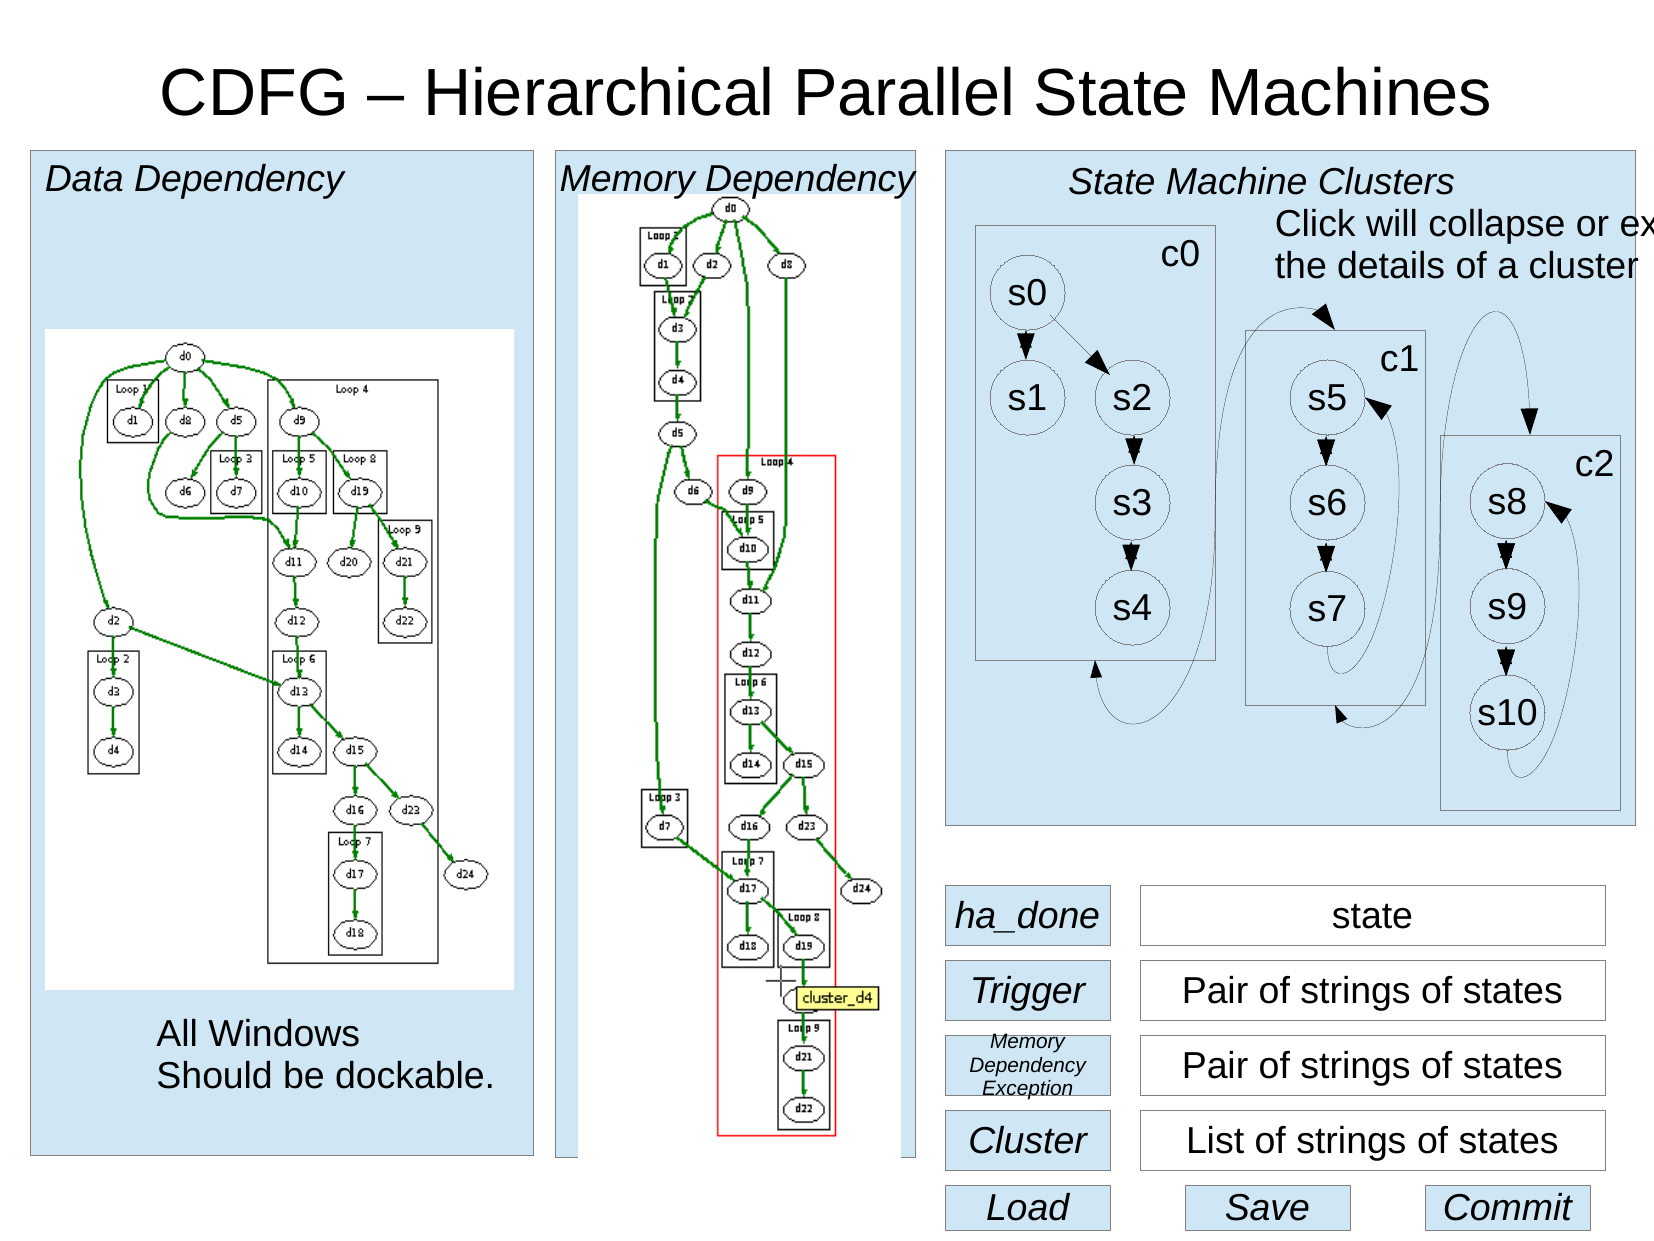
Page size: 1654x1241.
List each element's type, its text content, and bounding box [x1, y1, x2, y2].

text_box s6 [1290, 464, 1366, 541]
text_box Memory Dependency Exception [945, 1035, 1111, 1096]
text_box s10 [1469, 674, 1546, 750]
text_box state [1140, 885, 1606, 946]
text_box Click will collapse or expand the details of a cluster [1260, 195, 1654, 294]
text_box Pair of strings of states [1140, 1035, 1606, 1096]
text_box s0 [990, 255, 1066, 331]
title CDFG – Hierarchical Parallel State Machines [82, 49, 1571, 136]
text_box Commit [1425, 1185, 1591, 1231]
text_box [901, 207, 916, 1158]
text_box Cluster [945, 1110, 1111, 1171]
text_box Load [945, 1185, 1111, 1231]
text_box All Windows Should be dockable. [141, 1005, 511, 1111]
text_box s2 [1095, 360, 1171, 436]
text_box State Machine Clusters [1053, 153, 1471, 211]
text_box c0 [1145, 225, 1216, 282]
text_box c1 [1365, 330, 1435, 387]
text_box Data Dependency [30, 150, 359, 207]
text_box s5 [1290, 359, 1366, 436]
text_box c2 [1560, 435, 1630, 492]
text_box s7 [1289, 571, 1366, 647]
text_box [555, 207, 578, 1158]
text_box ha_done [945, 885, 1111, 946]
text_box [945, 150, 1636, 826]
text_box List of strings of states [1140, 1110, 1606, 1171]
picture [45, 329, 514, 991]
text_box Save [1185, 1185, 1351, 1231]
text_box s3 [1095, 465, 1171, 541]
text_box Memory Dependency [544, 150, 931, 207]
text_box s9 [1470, 568, 1546, 644]
text_box s4 [1095, 570, 1171, 646]
text_box Pair of strings of states [1140, 960, 1606, 1021]
text_box [30, 150, 534, 1156]
picture [578, 207, 901, 1158]
text_box s8 [1470, 463, 1546, 539]
text_box s1 [990, 360, 1066, 436]
text_box Trigger [945, 960, 1111, 1021]
